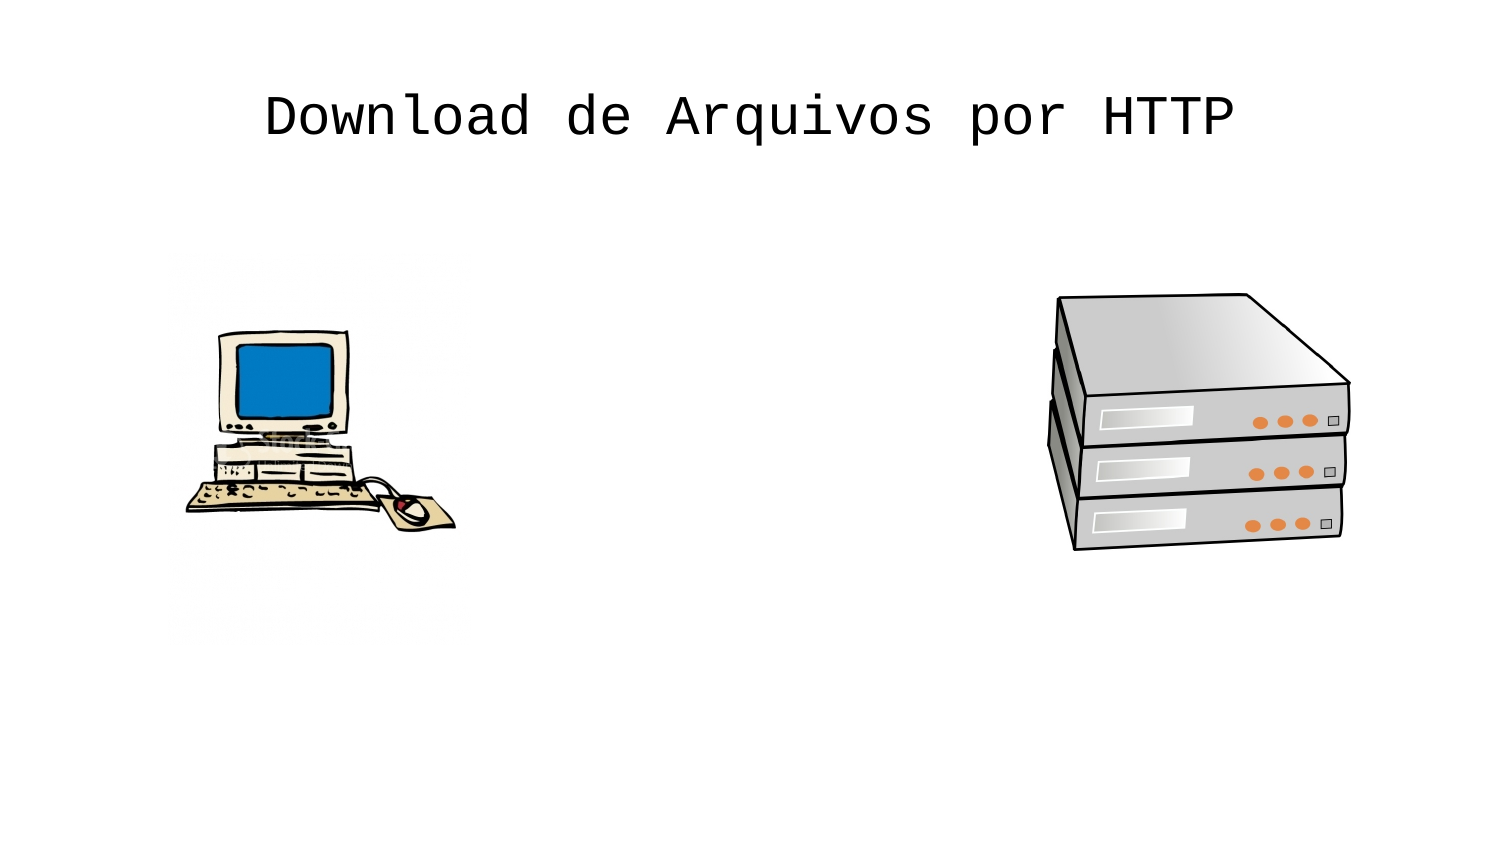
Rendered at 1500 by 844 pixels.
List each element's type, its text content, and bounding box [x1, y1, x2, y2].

title Download de Arquivos por HTTP [51, 72, 1449, 167]
picture [168, 253, 471, 645]
picture [1047, 293, 1351, 551]
